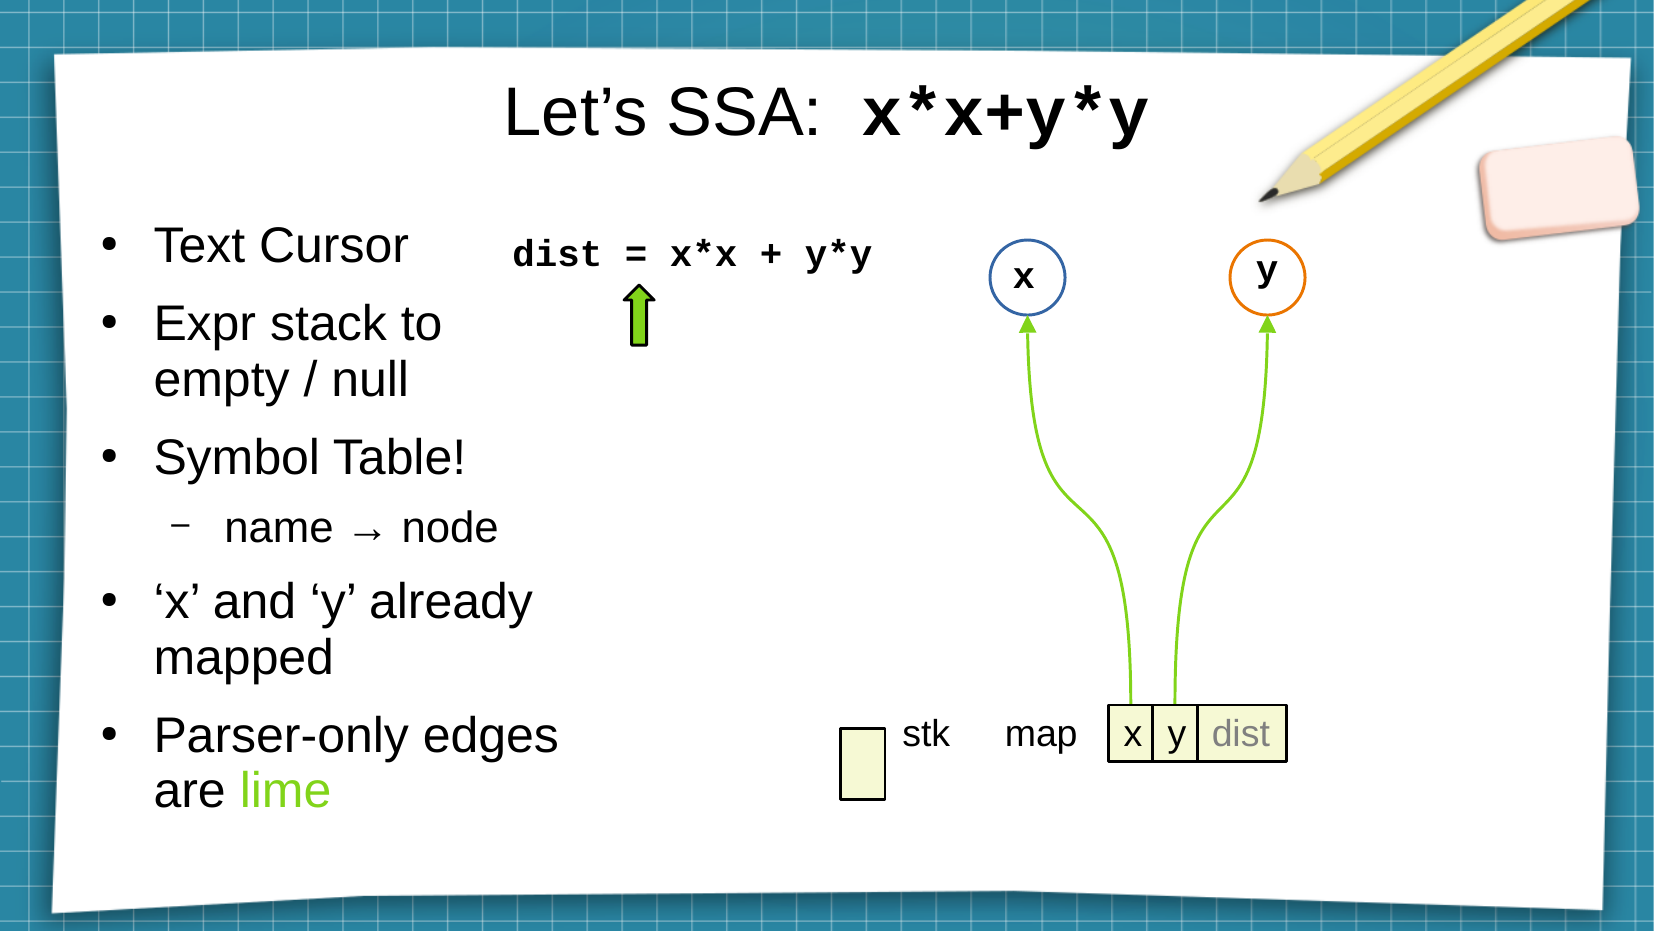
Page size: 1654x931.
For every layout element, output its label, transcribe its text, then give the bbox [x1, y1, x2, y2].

text_box dist [1197, 705, 1287, 762]
picture [0, 0, 1654, 931]
text_box x [1111, 705, 1151, 762]
text_box [624, 285, 655, 346]
text_box [840, 728, 886, 744]
text_box x [997, 249, 1051, 308]
text_box dist = x*x + y*y [482, 228, 903, 286]
title Let’s SSA: x*x+y*y [82, 37, 1571, 193]
text_box y [1152, 705, 1196, 762]
text_box map [990, 705, 1111, 804]
text_box y [1241, 242, 1294, 301]
text_box stk [887, 705, 976, 762]
list Text Cursor Expr stack to empty / null Symbol Table! name → node ‘x’ and ‘y’ already mapped Parser-only edges are lime [82, 217, 571, 841]
